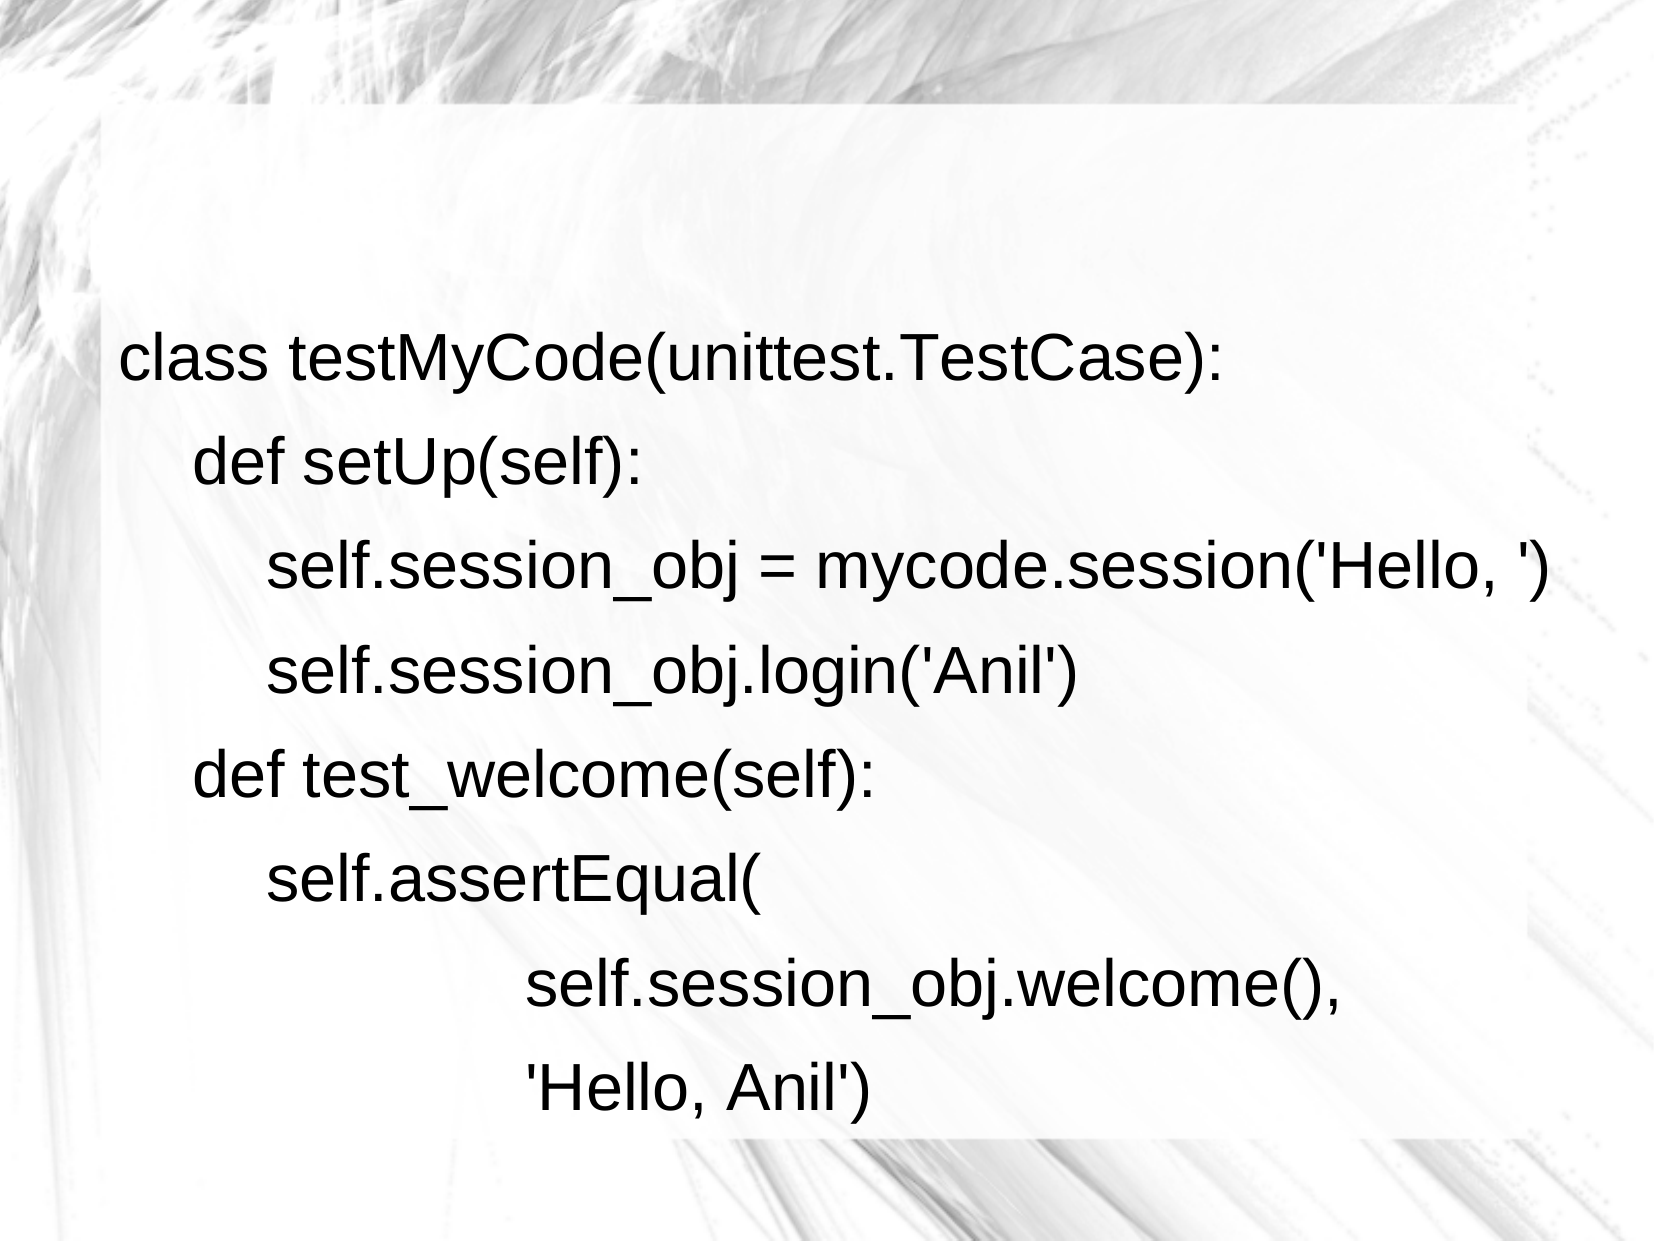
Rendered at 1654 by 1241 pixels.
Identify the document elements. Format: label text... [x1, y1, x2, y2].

picture [0, 0, 1654, 1241]
list class testMyCode(unittest.TestCase): def setUp(self): self.session_obj = mycode.session('Hello, ') self.session_obj.login('Anil') def test_welcome(self): self.assertEqual( self.session_obj.welcome(), 'Hello, Anil') [118, 319, 1571, 1125]
